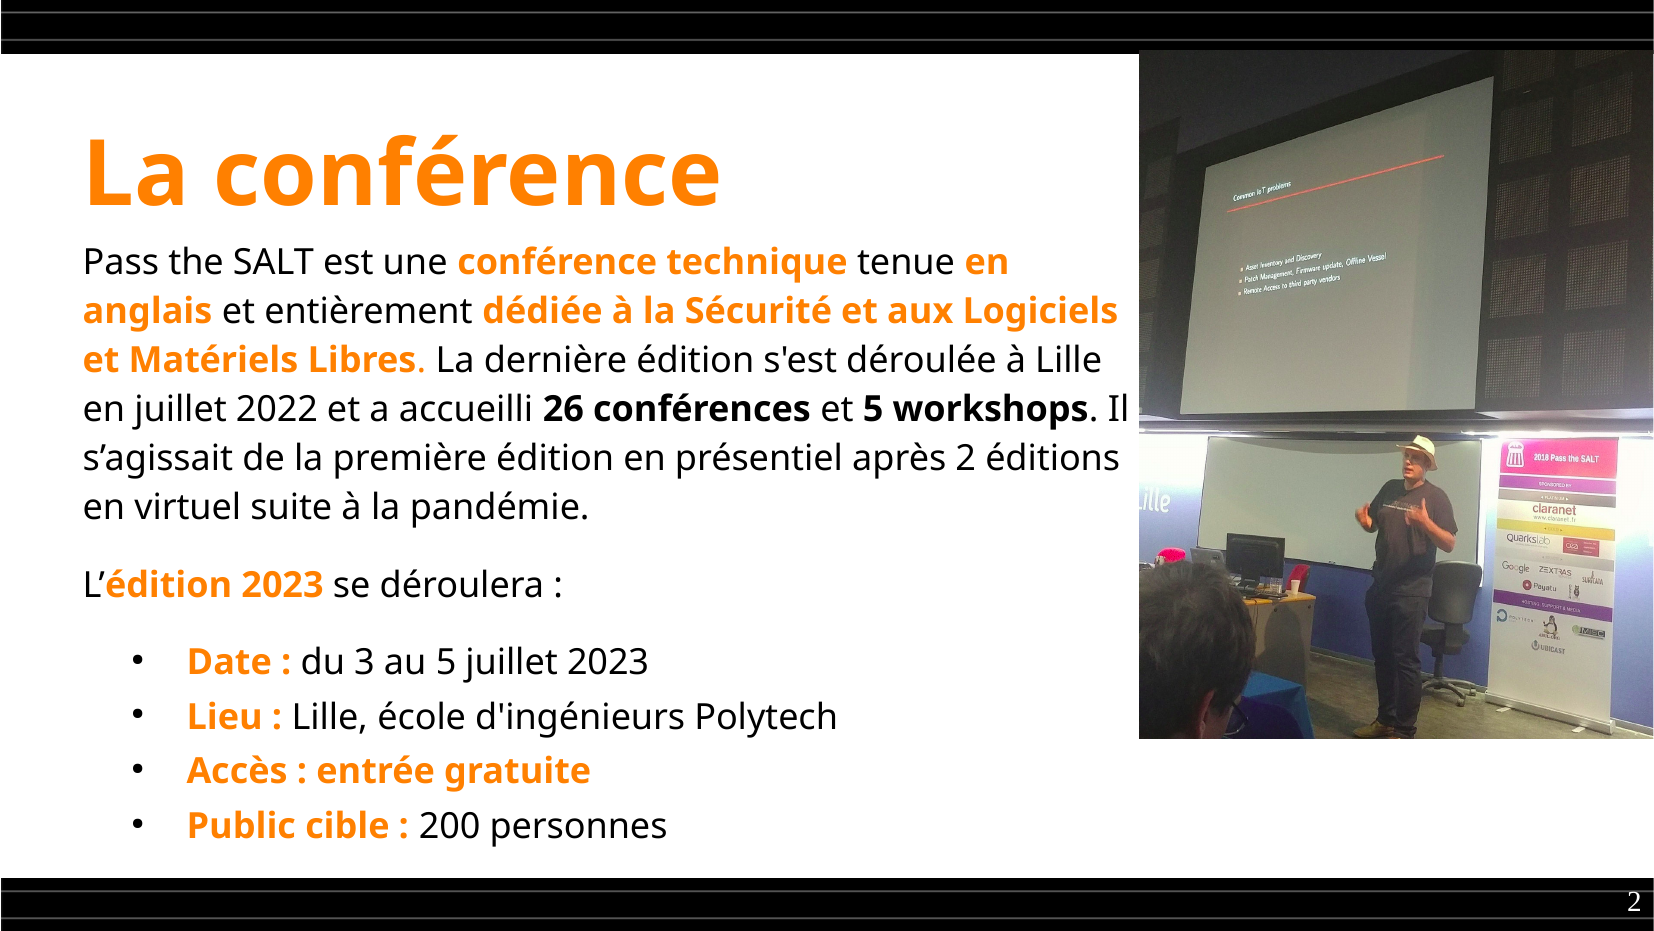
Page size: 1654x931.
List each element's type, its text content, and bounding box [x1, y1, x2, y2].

picture [1, 0, 1654, 739]
picture [1, 878, 1654, 931]
list Pass the SALT est une conférence technique tenue en anglais et entièrement dédiée à la Sécurité et aux Logiciels et Matériels Libres. La dernière édition s'est déroulée à Lille en juillet 2022 et a accueilli 26 conférences et 5 workshops. Il s’agissait de la première édition en présentiel après 2 éditions en virtuel suite à la pandémie. L’édition 2023 se déroulera : Date : du 3 au 5 juillet 2023 Lieu : Lille, école d'ingénieurs Polytech Accès : entrée gratuite Public cible : 200 personnes [82, 236, 1134, 851]
title La conférence [82, 92, 1139, 249]
